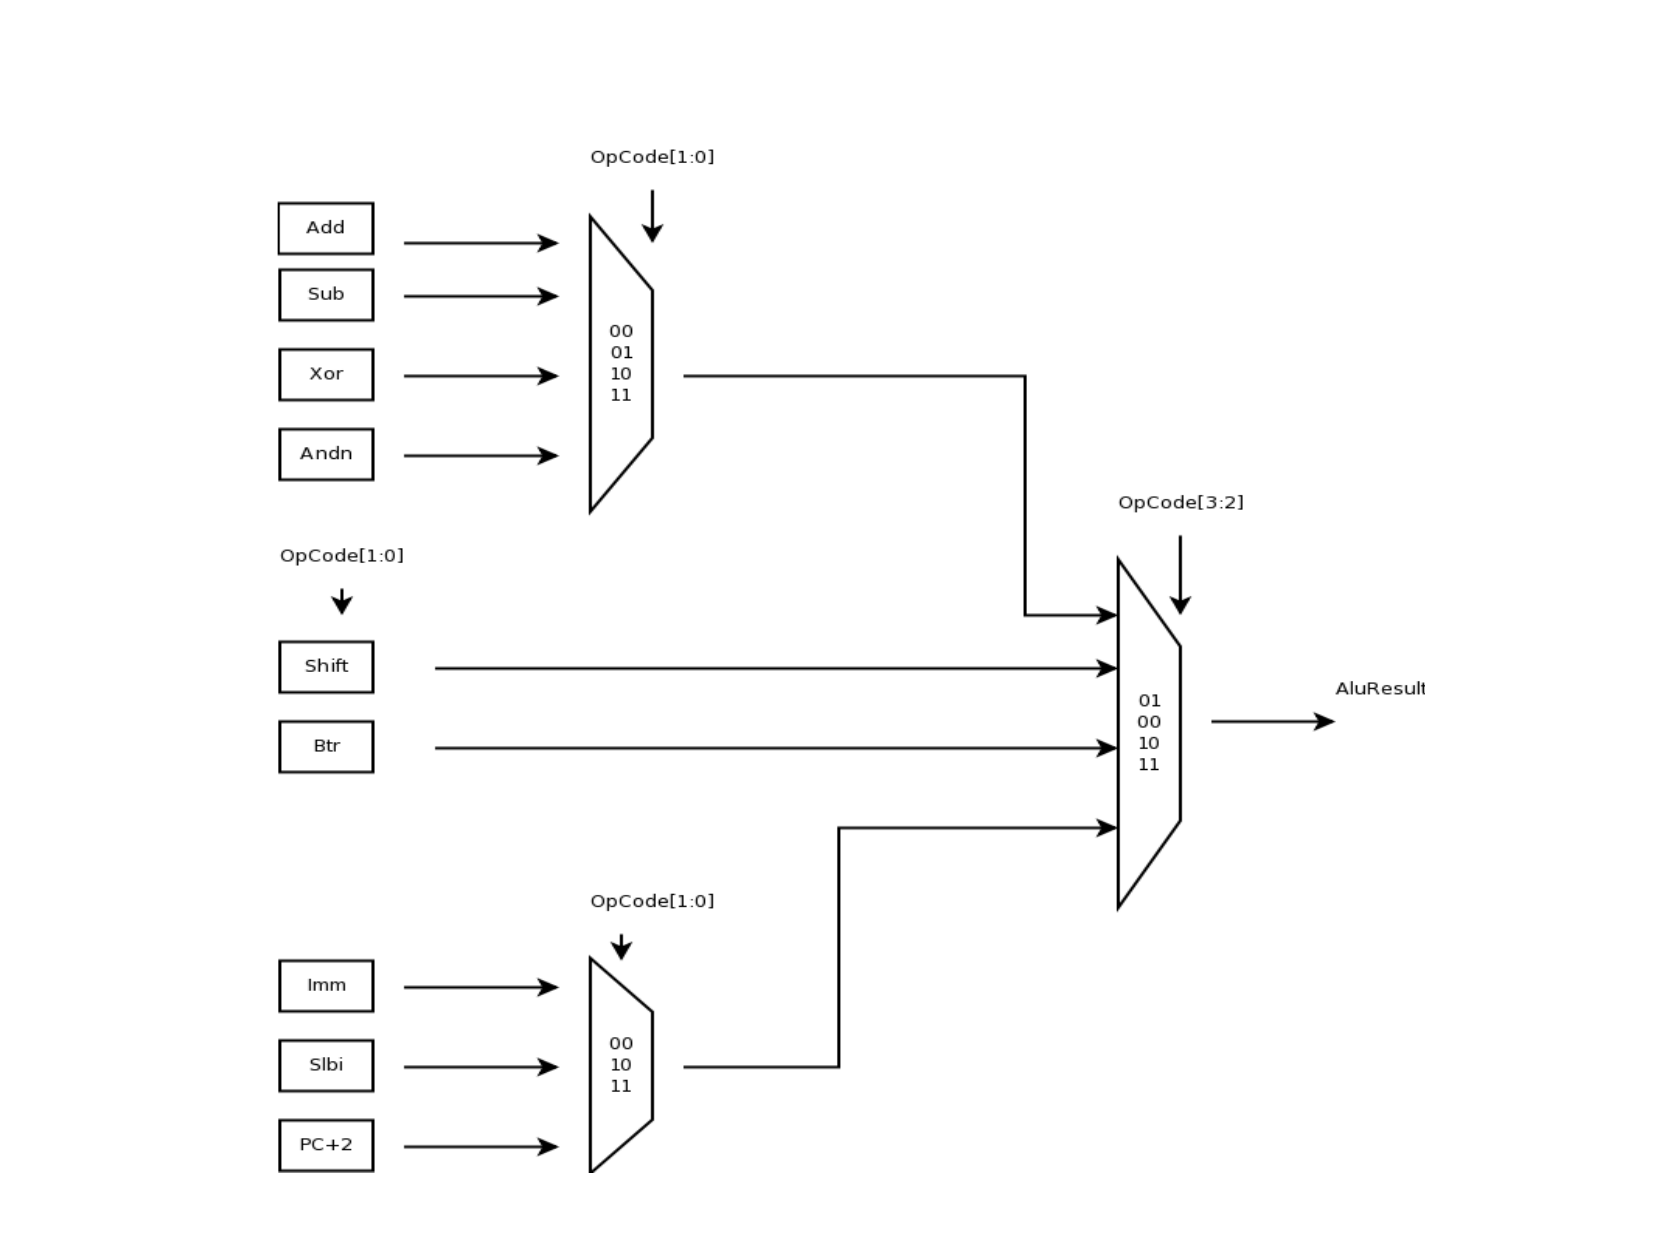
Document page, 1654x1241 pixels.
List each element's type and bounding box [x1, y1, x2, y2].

picture [277, 121, 1426, 1173]
